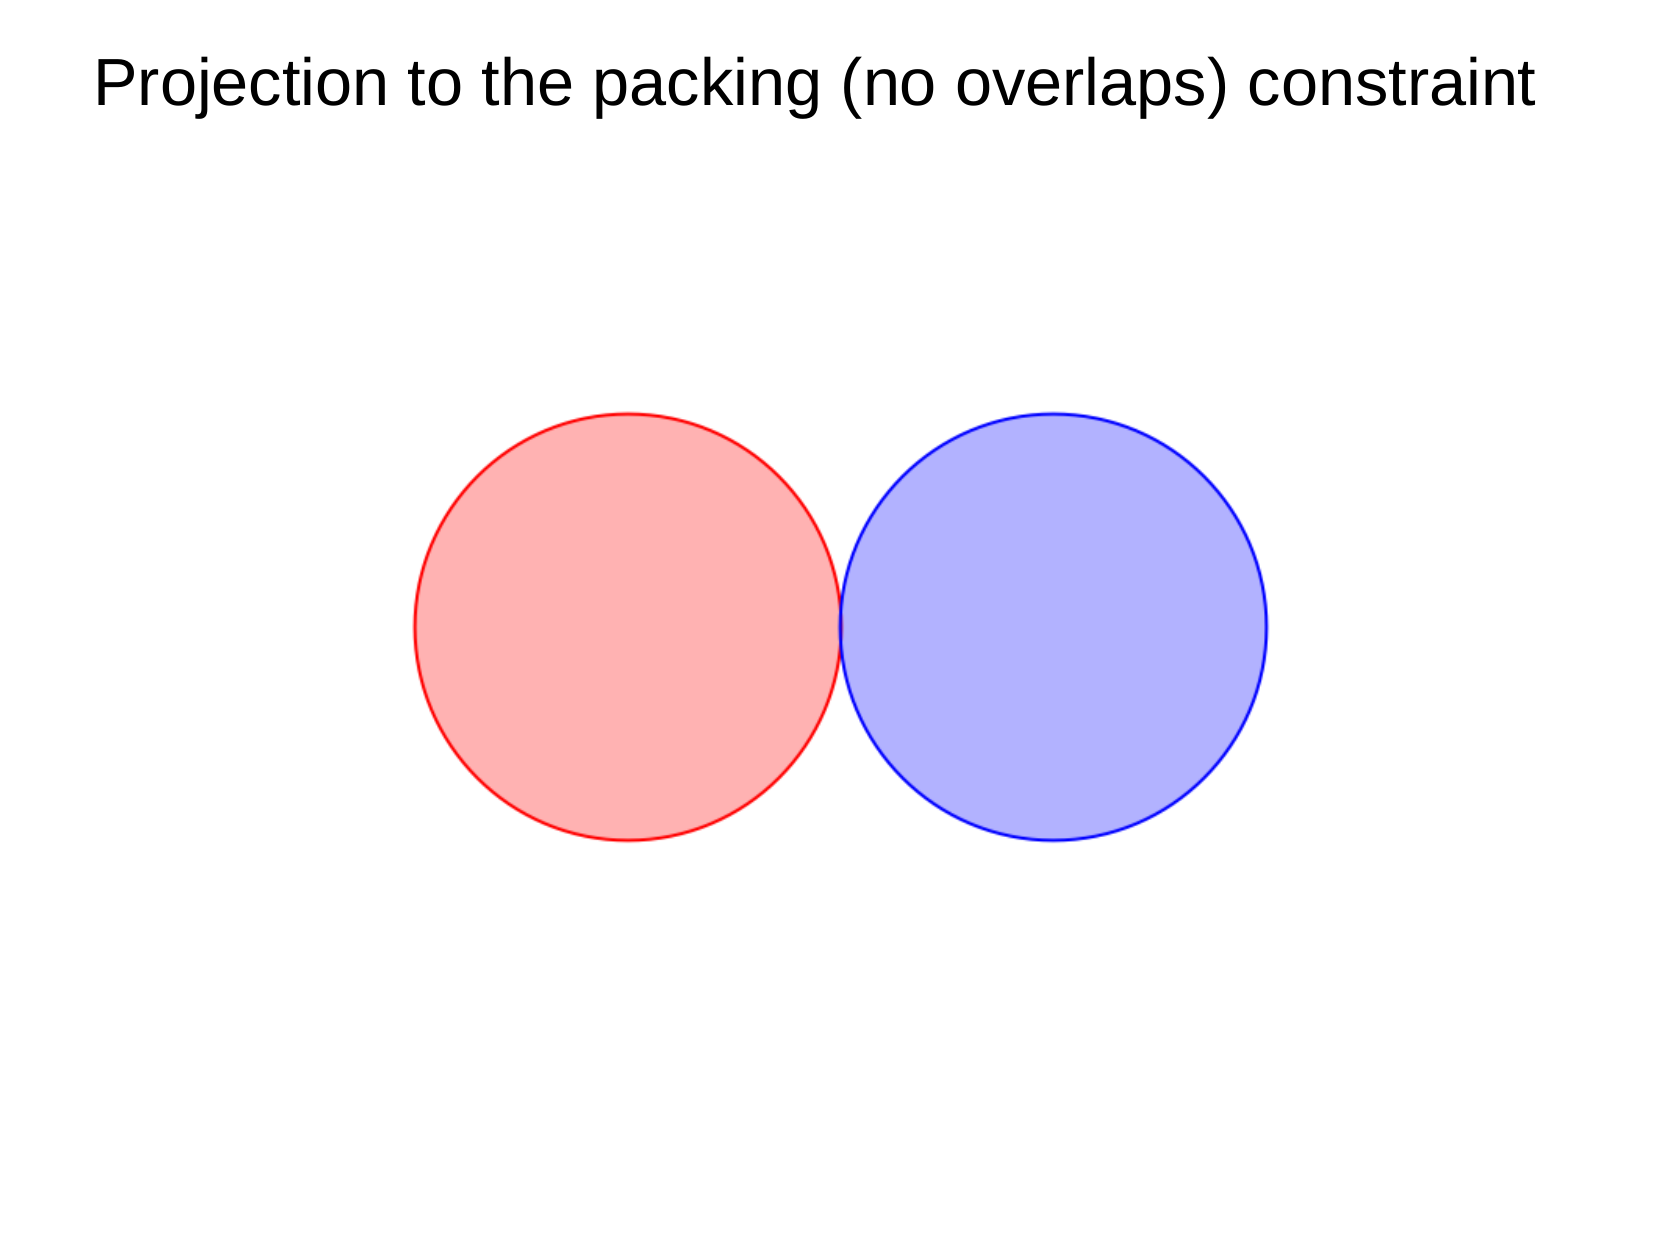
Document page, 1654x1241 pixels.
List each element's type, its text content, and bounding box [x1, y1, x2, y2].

text_box Projection to the packing (no overlaps) constraint [78, 37, 1617, 128]
picture [372, 393, 1310, 862]
